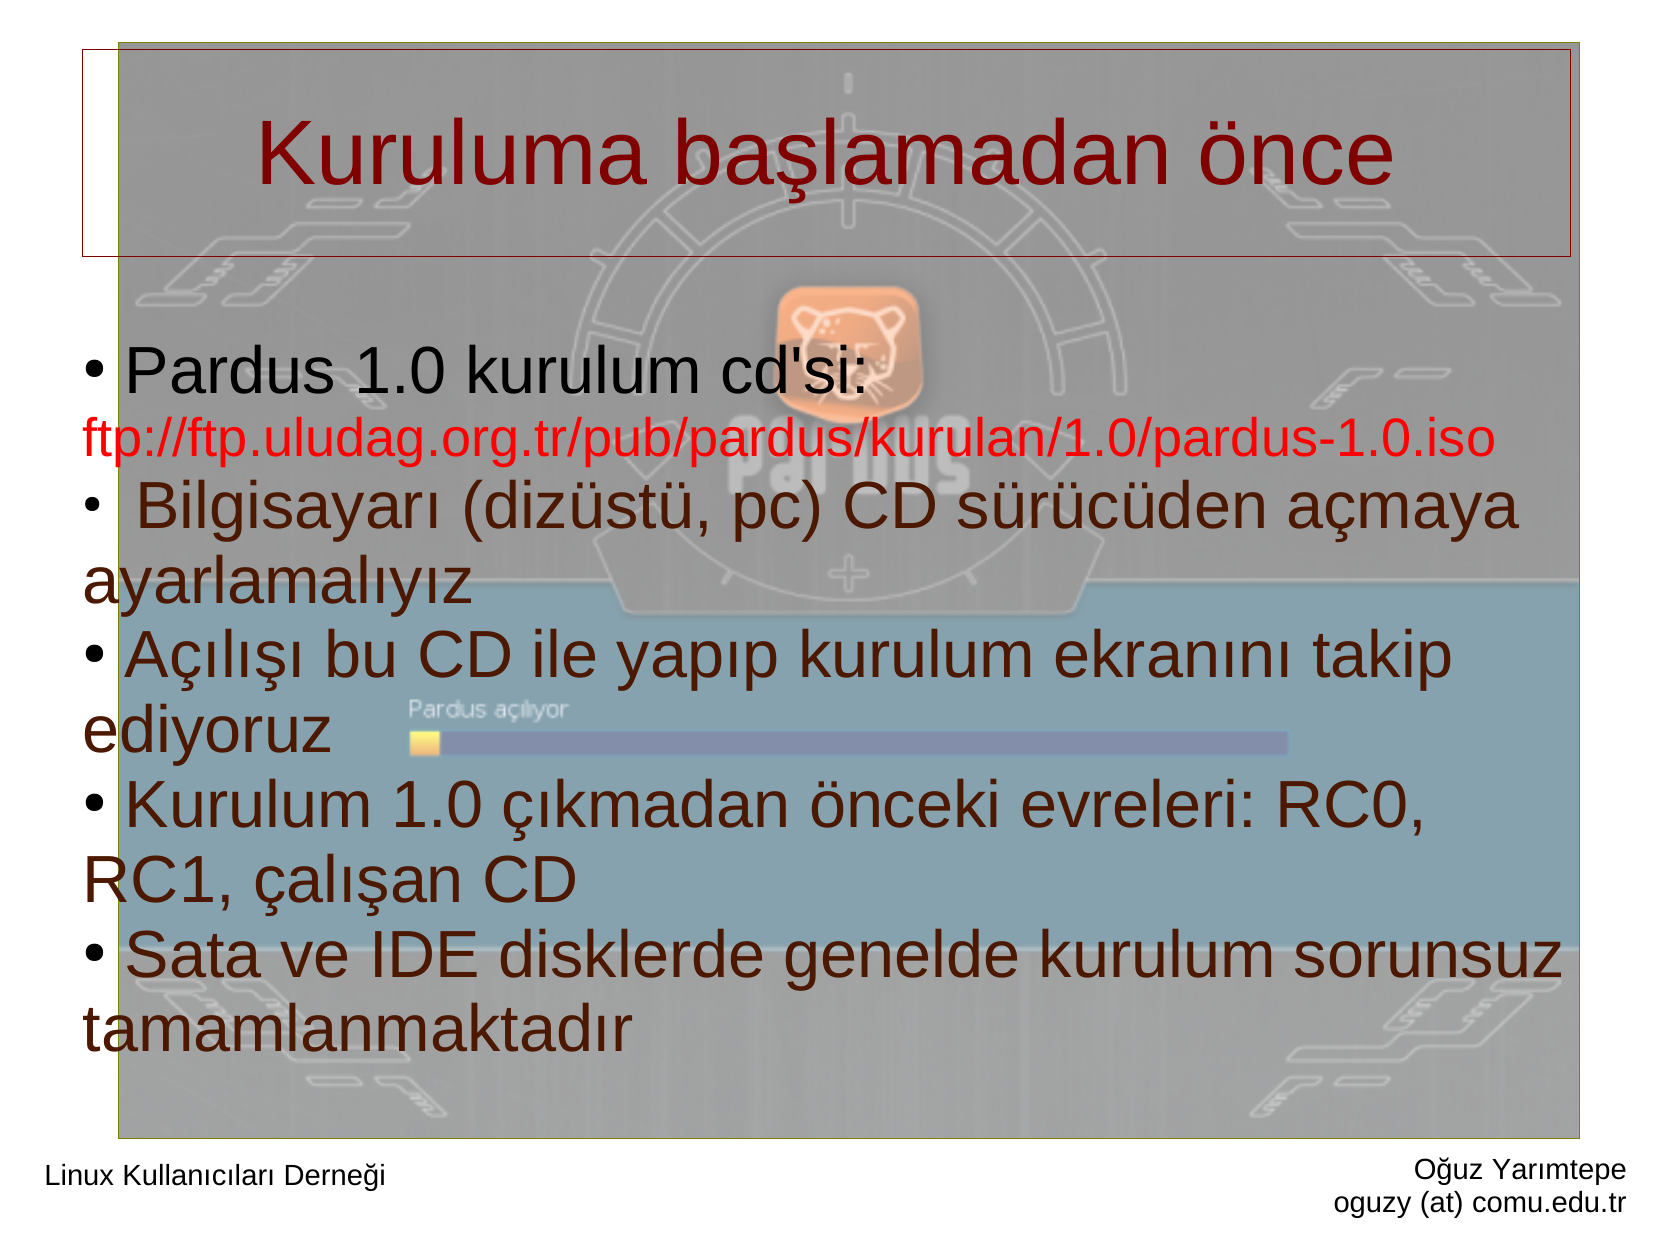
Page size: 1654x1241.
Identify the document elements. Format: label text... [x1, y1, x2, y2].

title Kuruluma başlamadan önce [82, 49, 1571, 257]
subtitle Pardus 1.0 kurulum cd'si: ftp://ftp.uludag.org.tr/pub/pardus/kurulan/1.0/pardus-1.0.iso Bilgisayarı (dizüstü, pc) CD sürücüden açmaya ayarlamalıyız Açılışı bu CD ile yapıp kurulum ekranını takip ediyoruz Kurulum 1.0 çıkmadan önceki evreleri: RC0, RC1, çalışan CD Sata ve IDE disklerde genelde kurulum sorunsuz tamamlanmaktadır [82, 290, 1571, 1109]
picture [119, 43, 1579, 1138]
